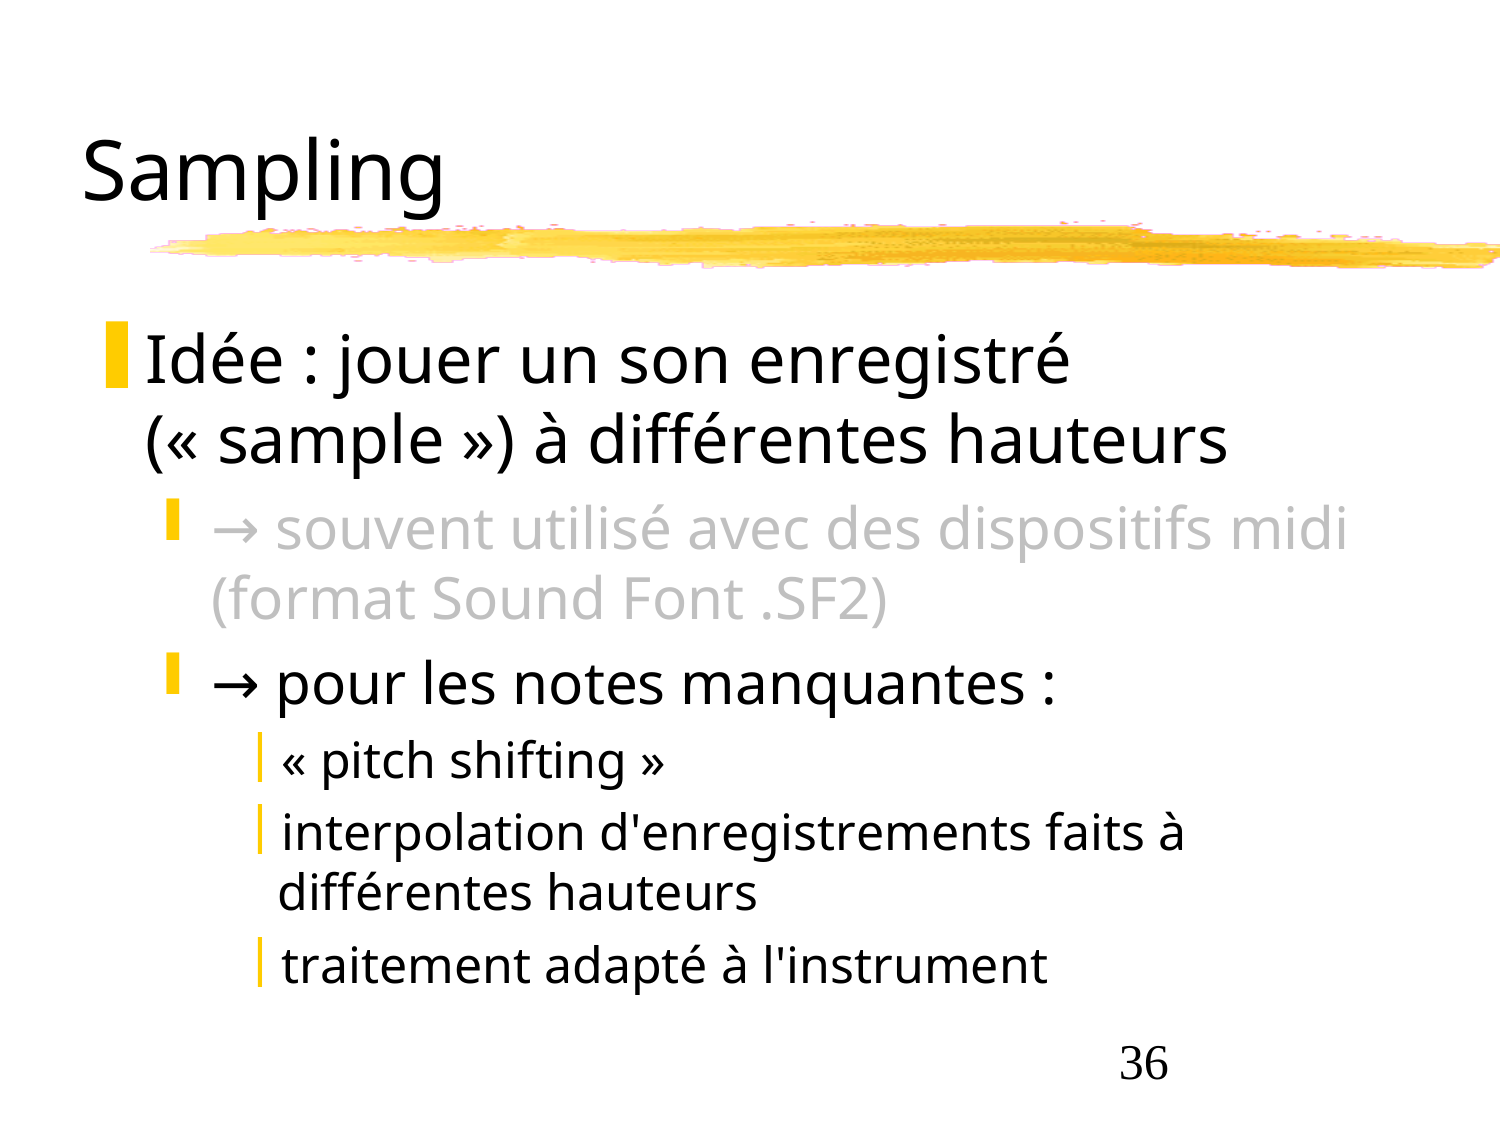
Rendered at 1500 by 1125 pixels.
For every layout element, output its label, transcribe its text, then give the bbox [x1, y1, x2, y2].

title Sampling [66, 8, 1342, 225]
list Idée : jouer un son enregistré (« sample ») à différentes hauteurs → souvent utilisé avec des dispositifs midi (format Sound Font .SF2) → pour les notes manquantes : « pitch shifting » interpolation d'enregistrements faits à différentes hauteurs traitement adapté à l'instrument [74, 309, 1417, 1052]
picture [150, 215, 1500, 279]
